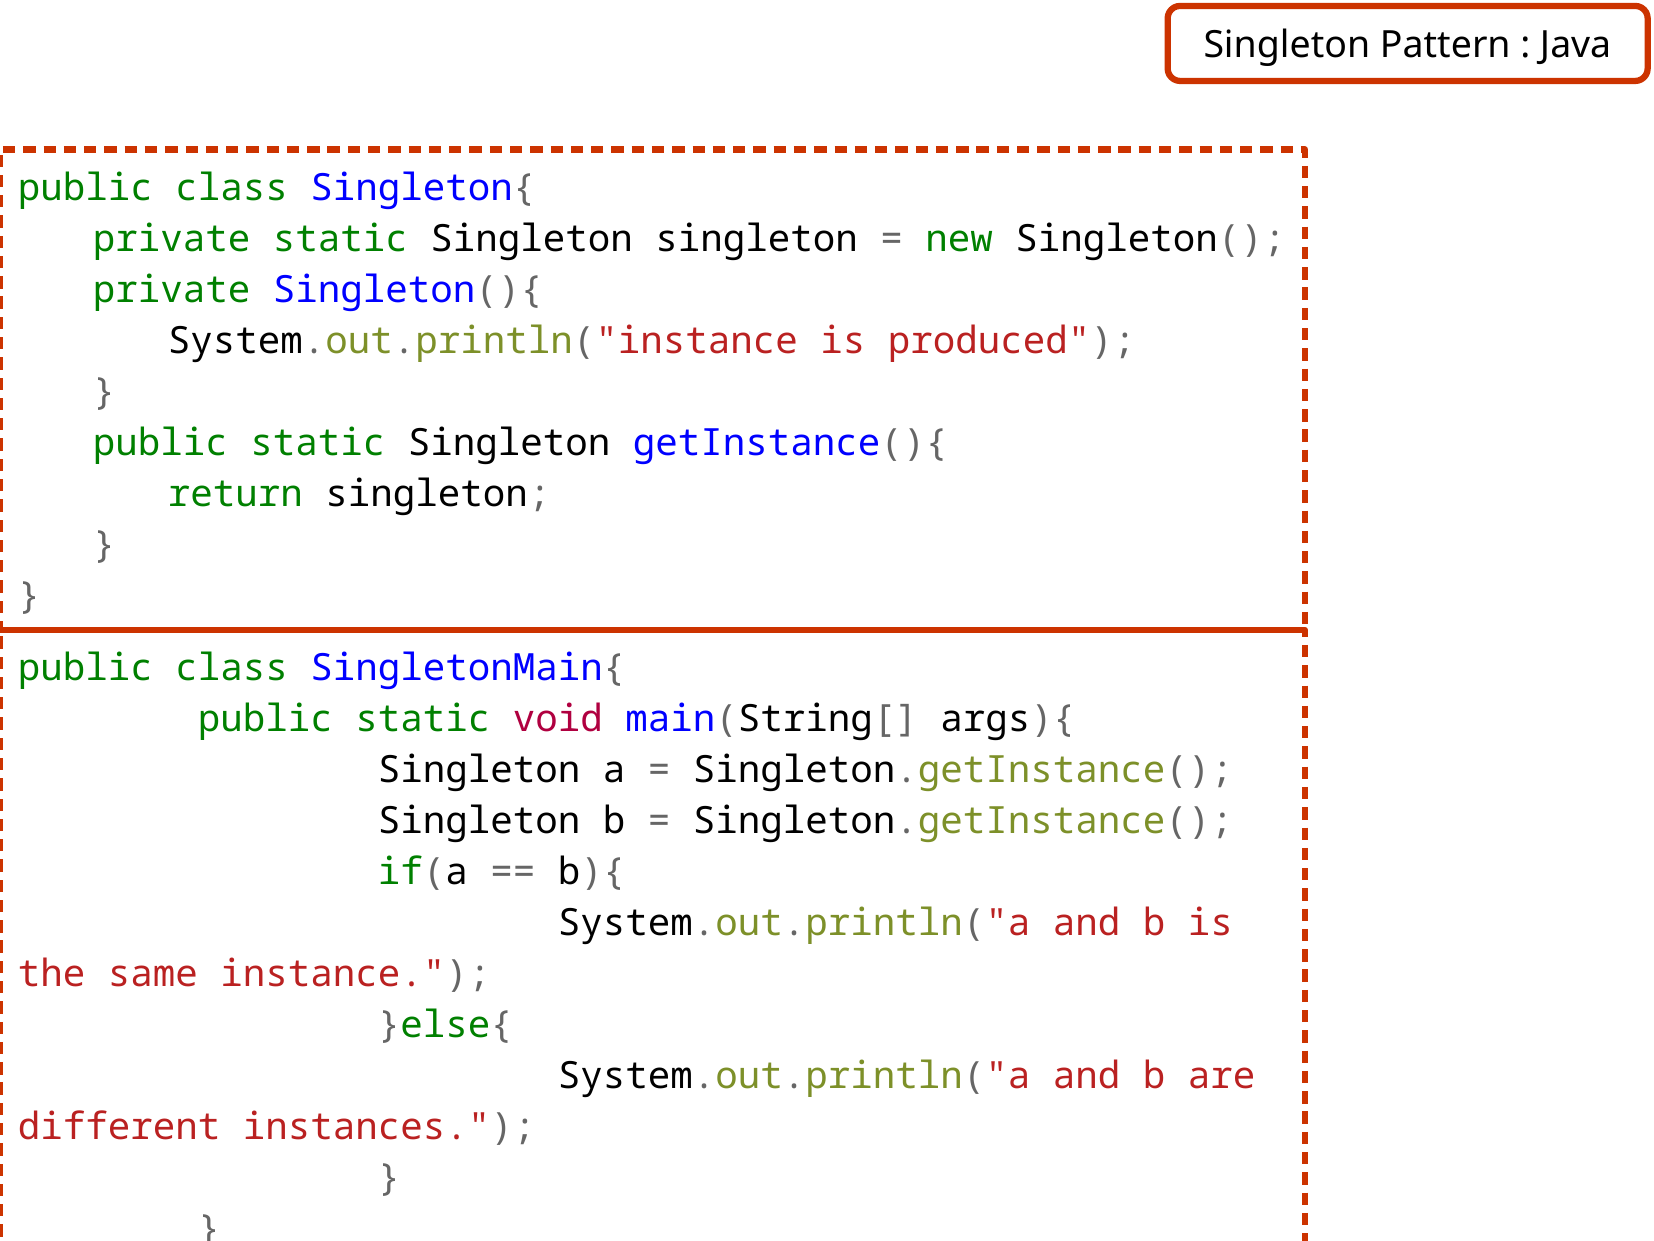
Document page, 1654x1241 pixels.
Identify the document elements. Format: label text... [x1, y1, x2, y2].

text_box public class SingletonMain{ public static void main(String[] args){ Singleton a = Singleton.getInstance(); Singleton b = Singleton.getInstance(); if(a == b){ System.out.println("a and b is the same instance."); }else{ System.out.println("a and b are different instances."); } } } [0, 630, 1306, 1217]
text_box public class Singleton{ private static Singleton singleton = new Singleton(); private Singleton(){ System.out.println("instance is produced"); } public static Singleton getInstance(){ return singleton; } } [0, 149, 1306, 586]
text_box Singleton Pattern : Java [1167, 5, 1648, 81]
